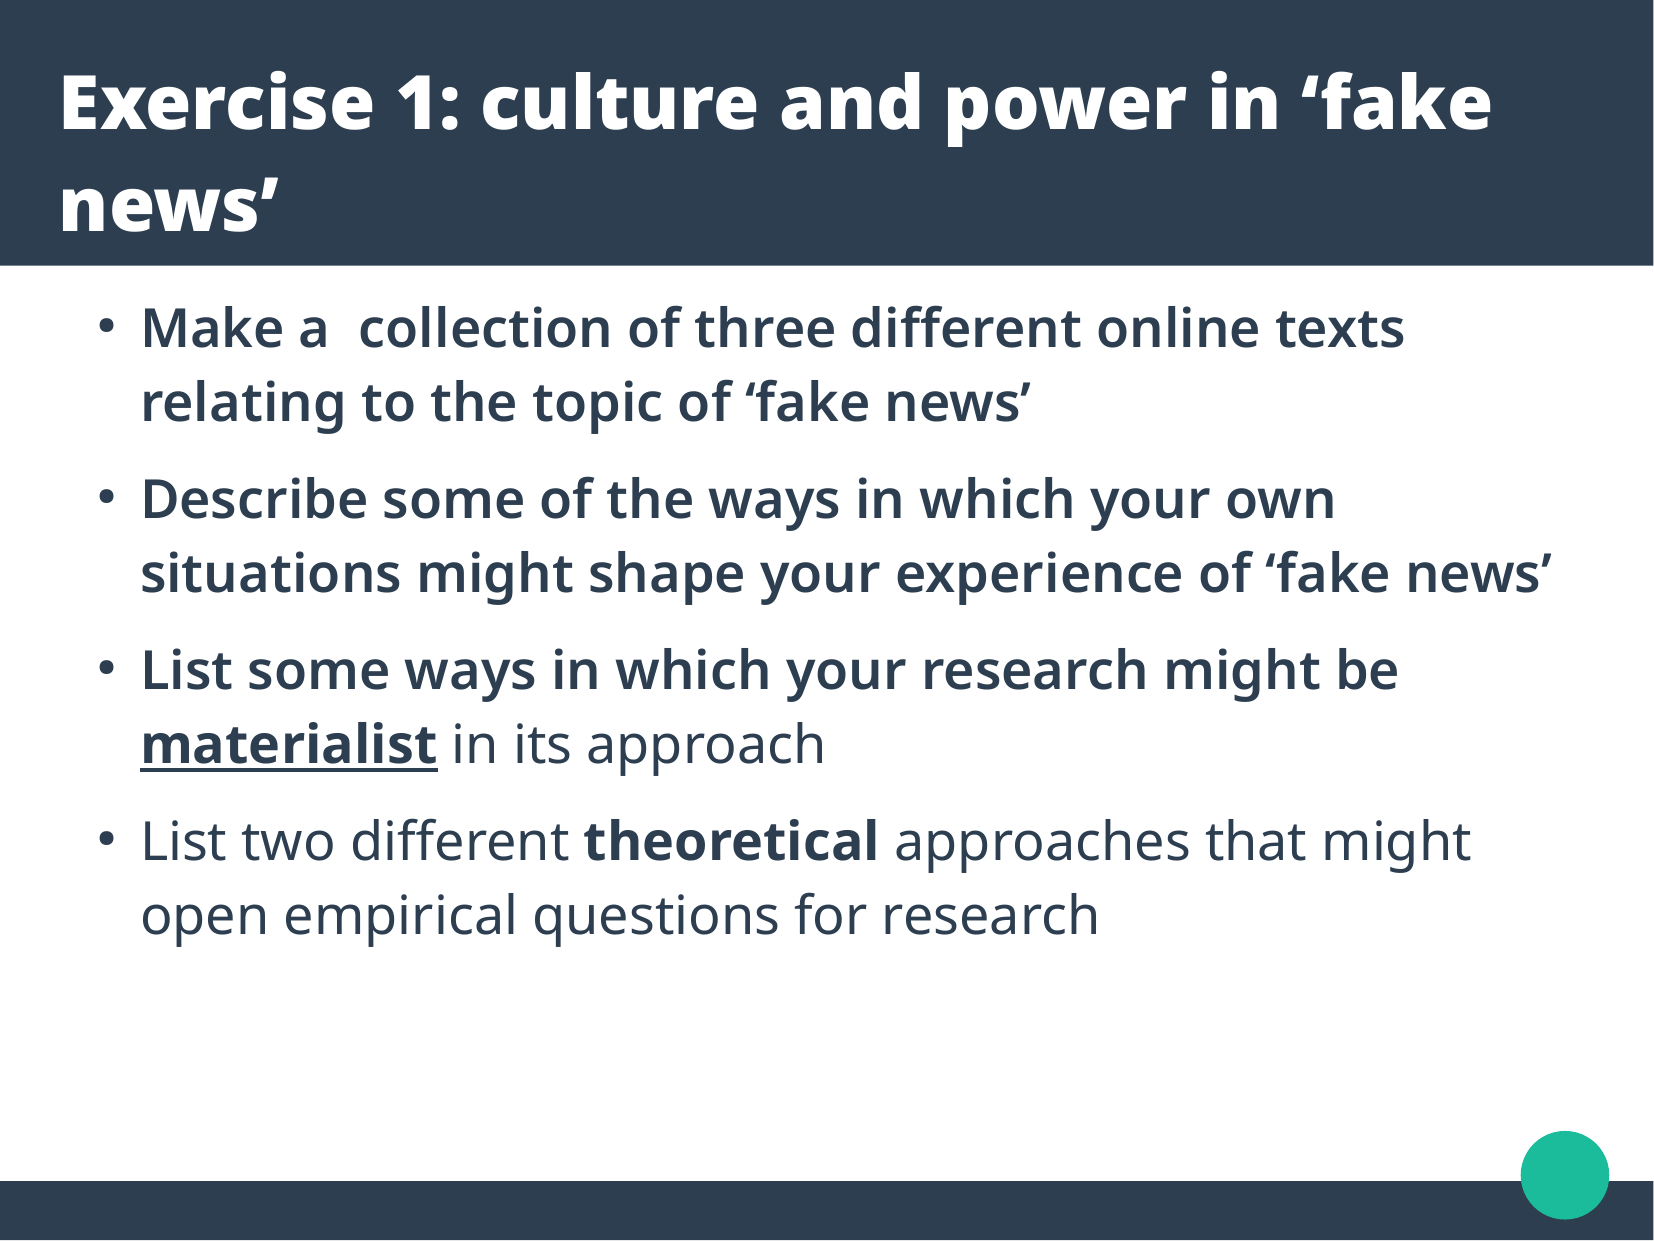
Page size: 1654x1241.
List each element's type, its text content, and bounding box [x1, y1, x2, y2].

list Make a collection of three different online texts relating to the topic of ‘fake news’ Describe some of the ways in which your own situations might shape your experience of ‘fake news’ List some ways in which your research might be materialist in its approach List two different theoretical approaches that might open empirical questions for research [82, 290, 1571, 1010]
title Exercise 1: culture and power in ‘fake news’ [59, 49, 1595, 207]
